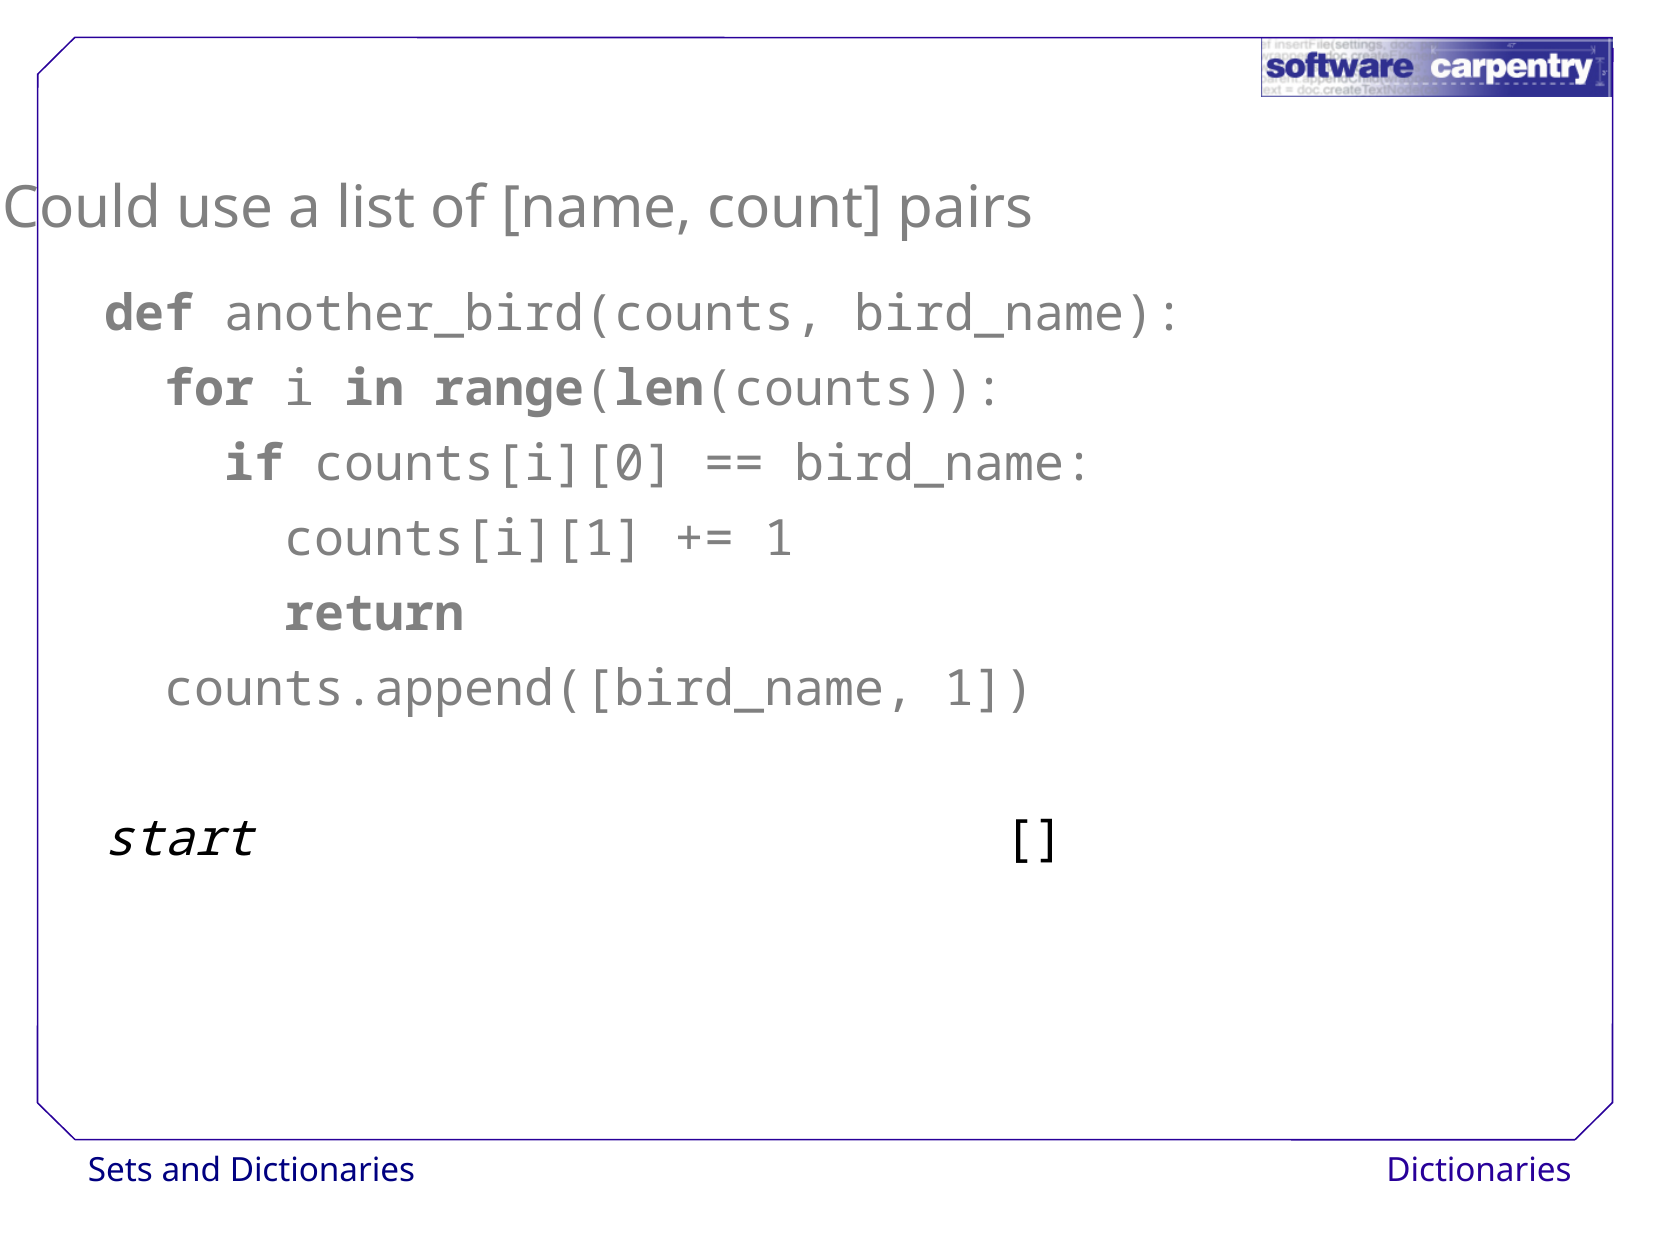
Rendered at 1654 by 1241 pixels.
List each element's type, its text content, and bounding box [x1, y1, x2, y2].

picture [1261, 39, 1613, 97]
text_box def another_bird(counts, bird_name): for i in range(len(counts)): if counts[i][0] == bird_name: counts[i][1] += 1 return counts.append([bird_name, 1]) start [] [89, 258, 1512, 1096]
text_box Could use a list of [name, count] pairs [0, 126, 1214, 248]
